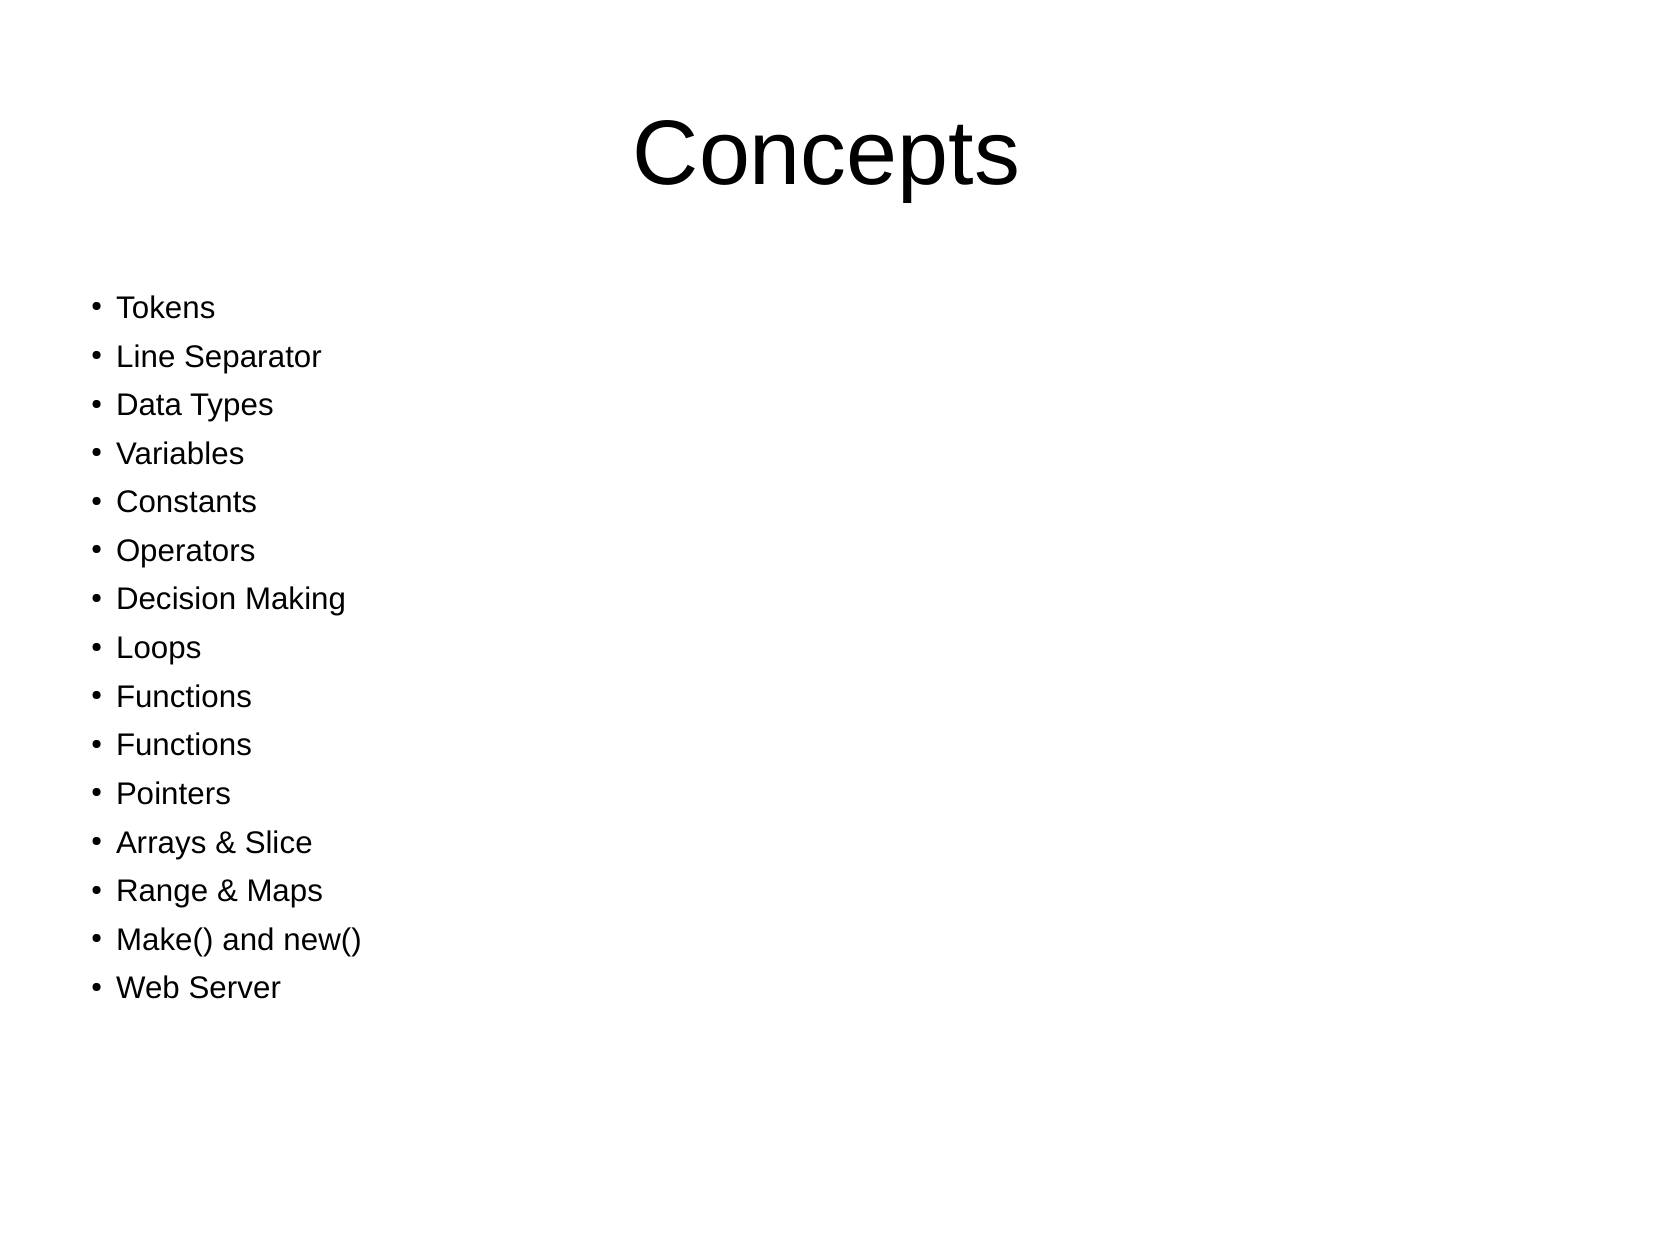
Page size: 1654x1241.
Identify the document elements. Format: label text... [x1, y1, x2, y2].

list Tokens Line Separator Data Types Variables Constants Operators Decision Making Loops Functions Functions Pointers Arrays & Slice Range & Maps Make() and new() Web Server [82, 290, 1571, 1010]
title Concepts [82, 49, 1571, 257]
